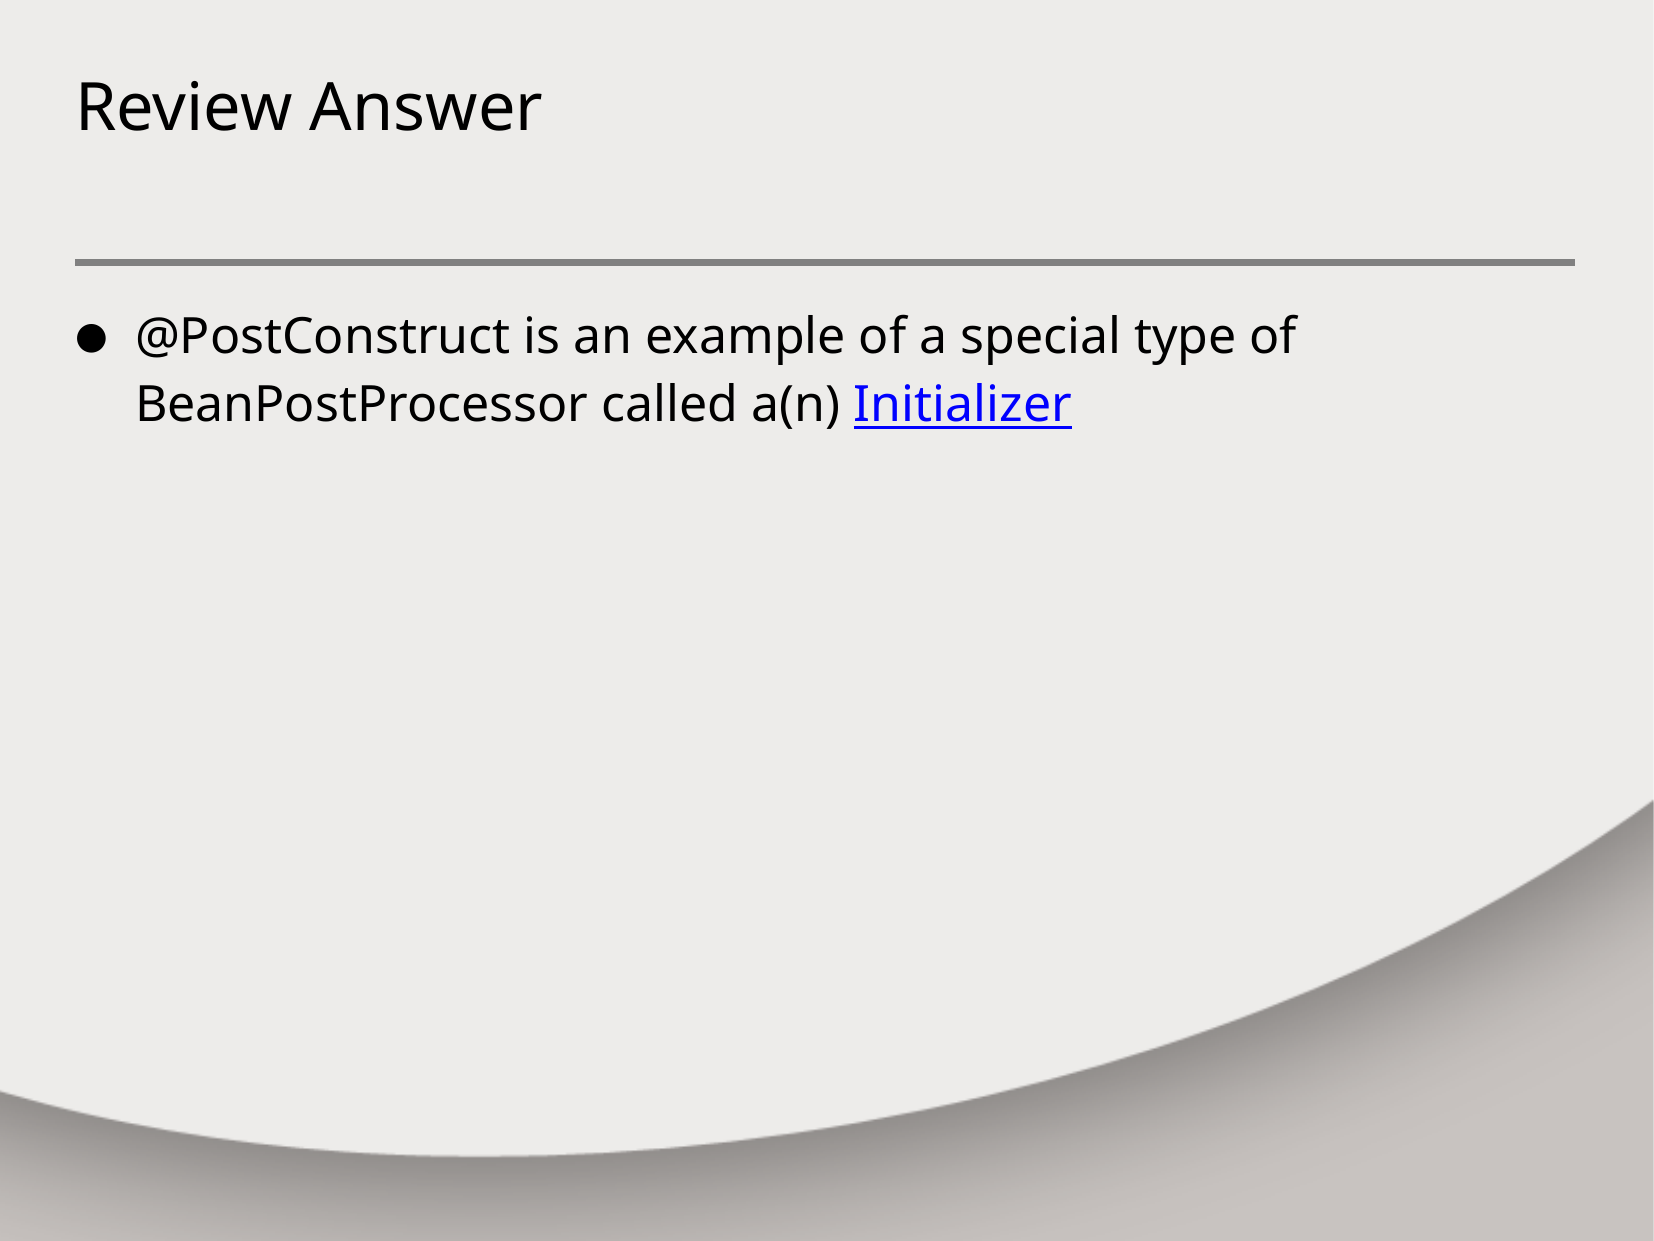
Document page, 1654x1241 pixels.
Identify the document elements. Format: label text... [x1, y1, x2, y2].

title Review Answer [75, 75, 1576, 226]
picture [0, 0, 1654, 1241]
list @PostConstruct is an example of a special type of BeanPostProcessor called a(n) Initializer [75, 300, 1576, 1163]
